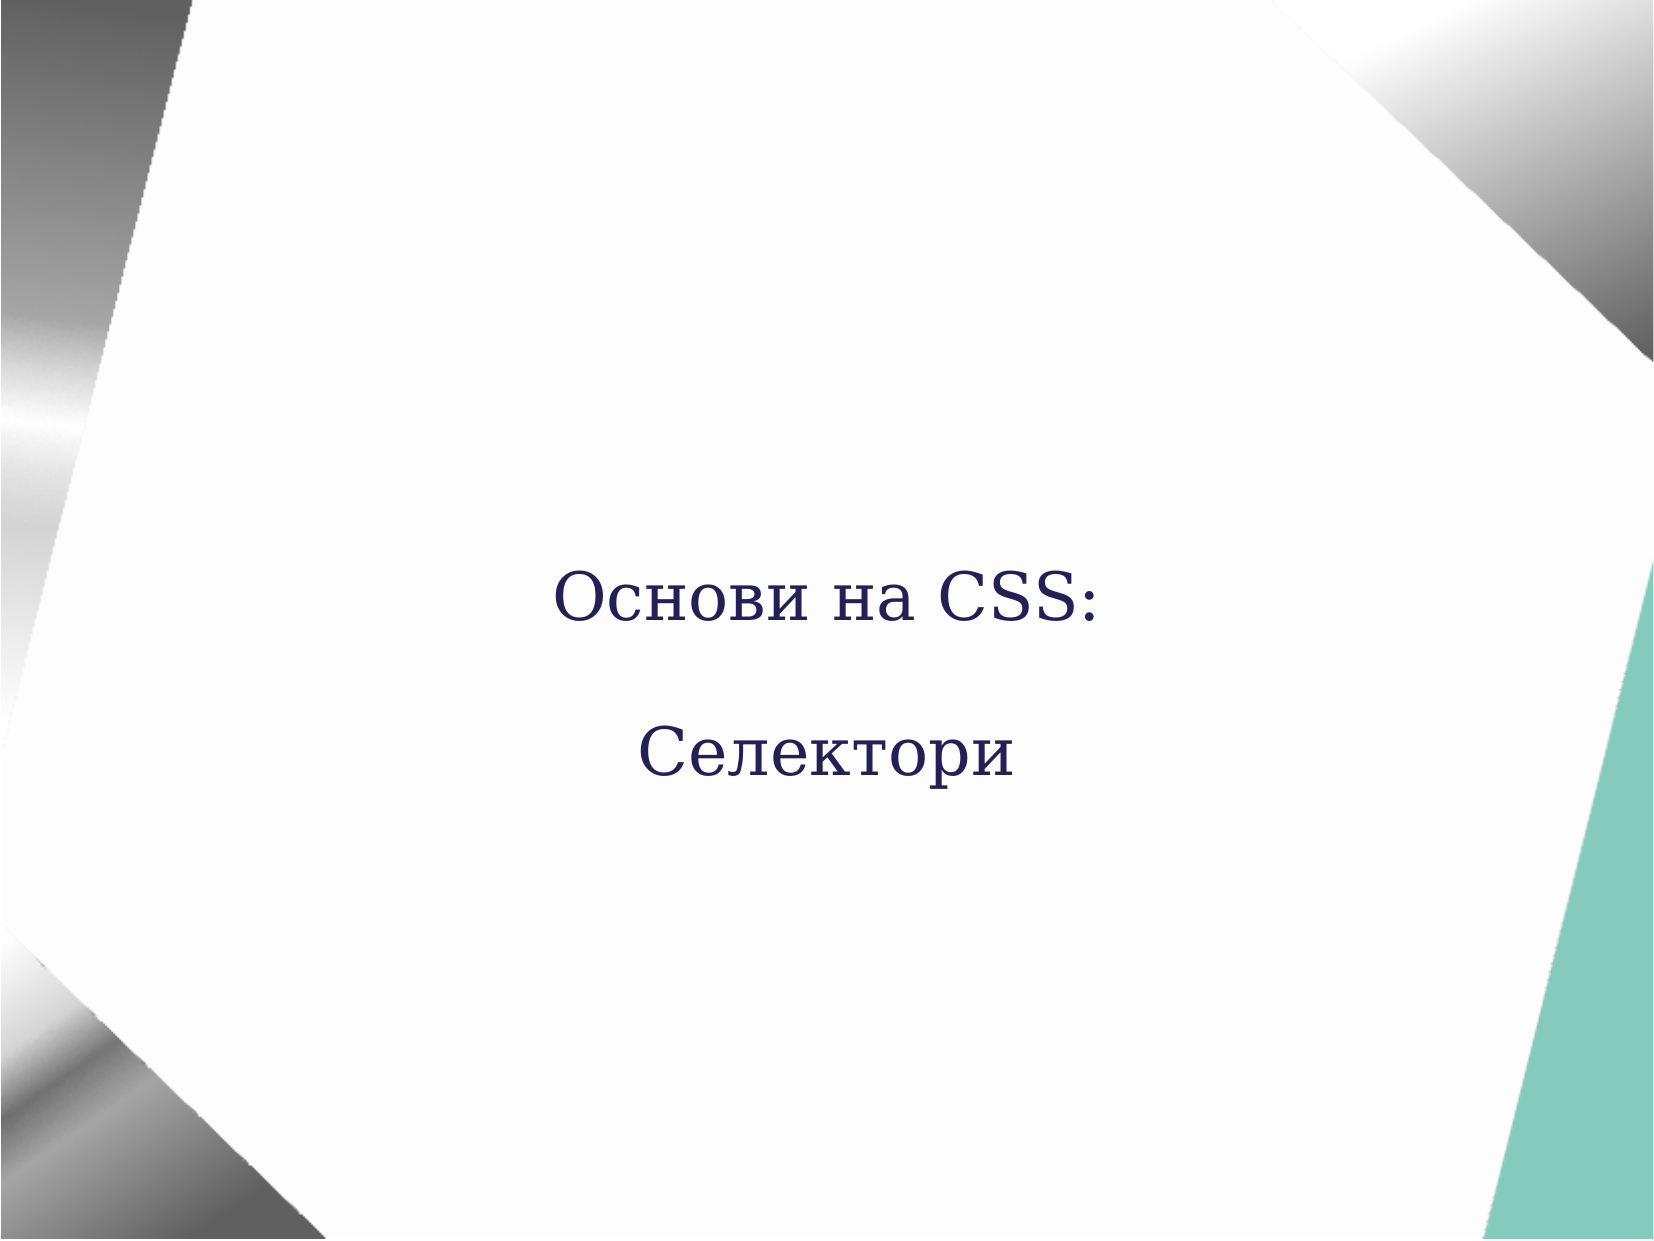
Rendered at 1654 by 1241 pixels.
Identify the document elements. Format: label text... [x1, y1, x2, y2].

text_box Основи на CSS: Селектори [272, 550, 1382, 799]
picture [1, 0, 1654, 1239]
